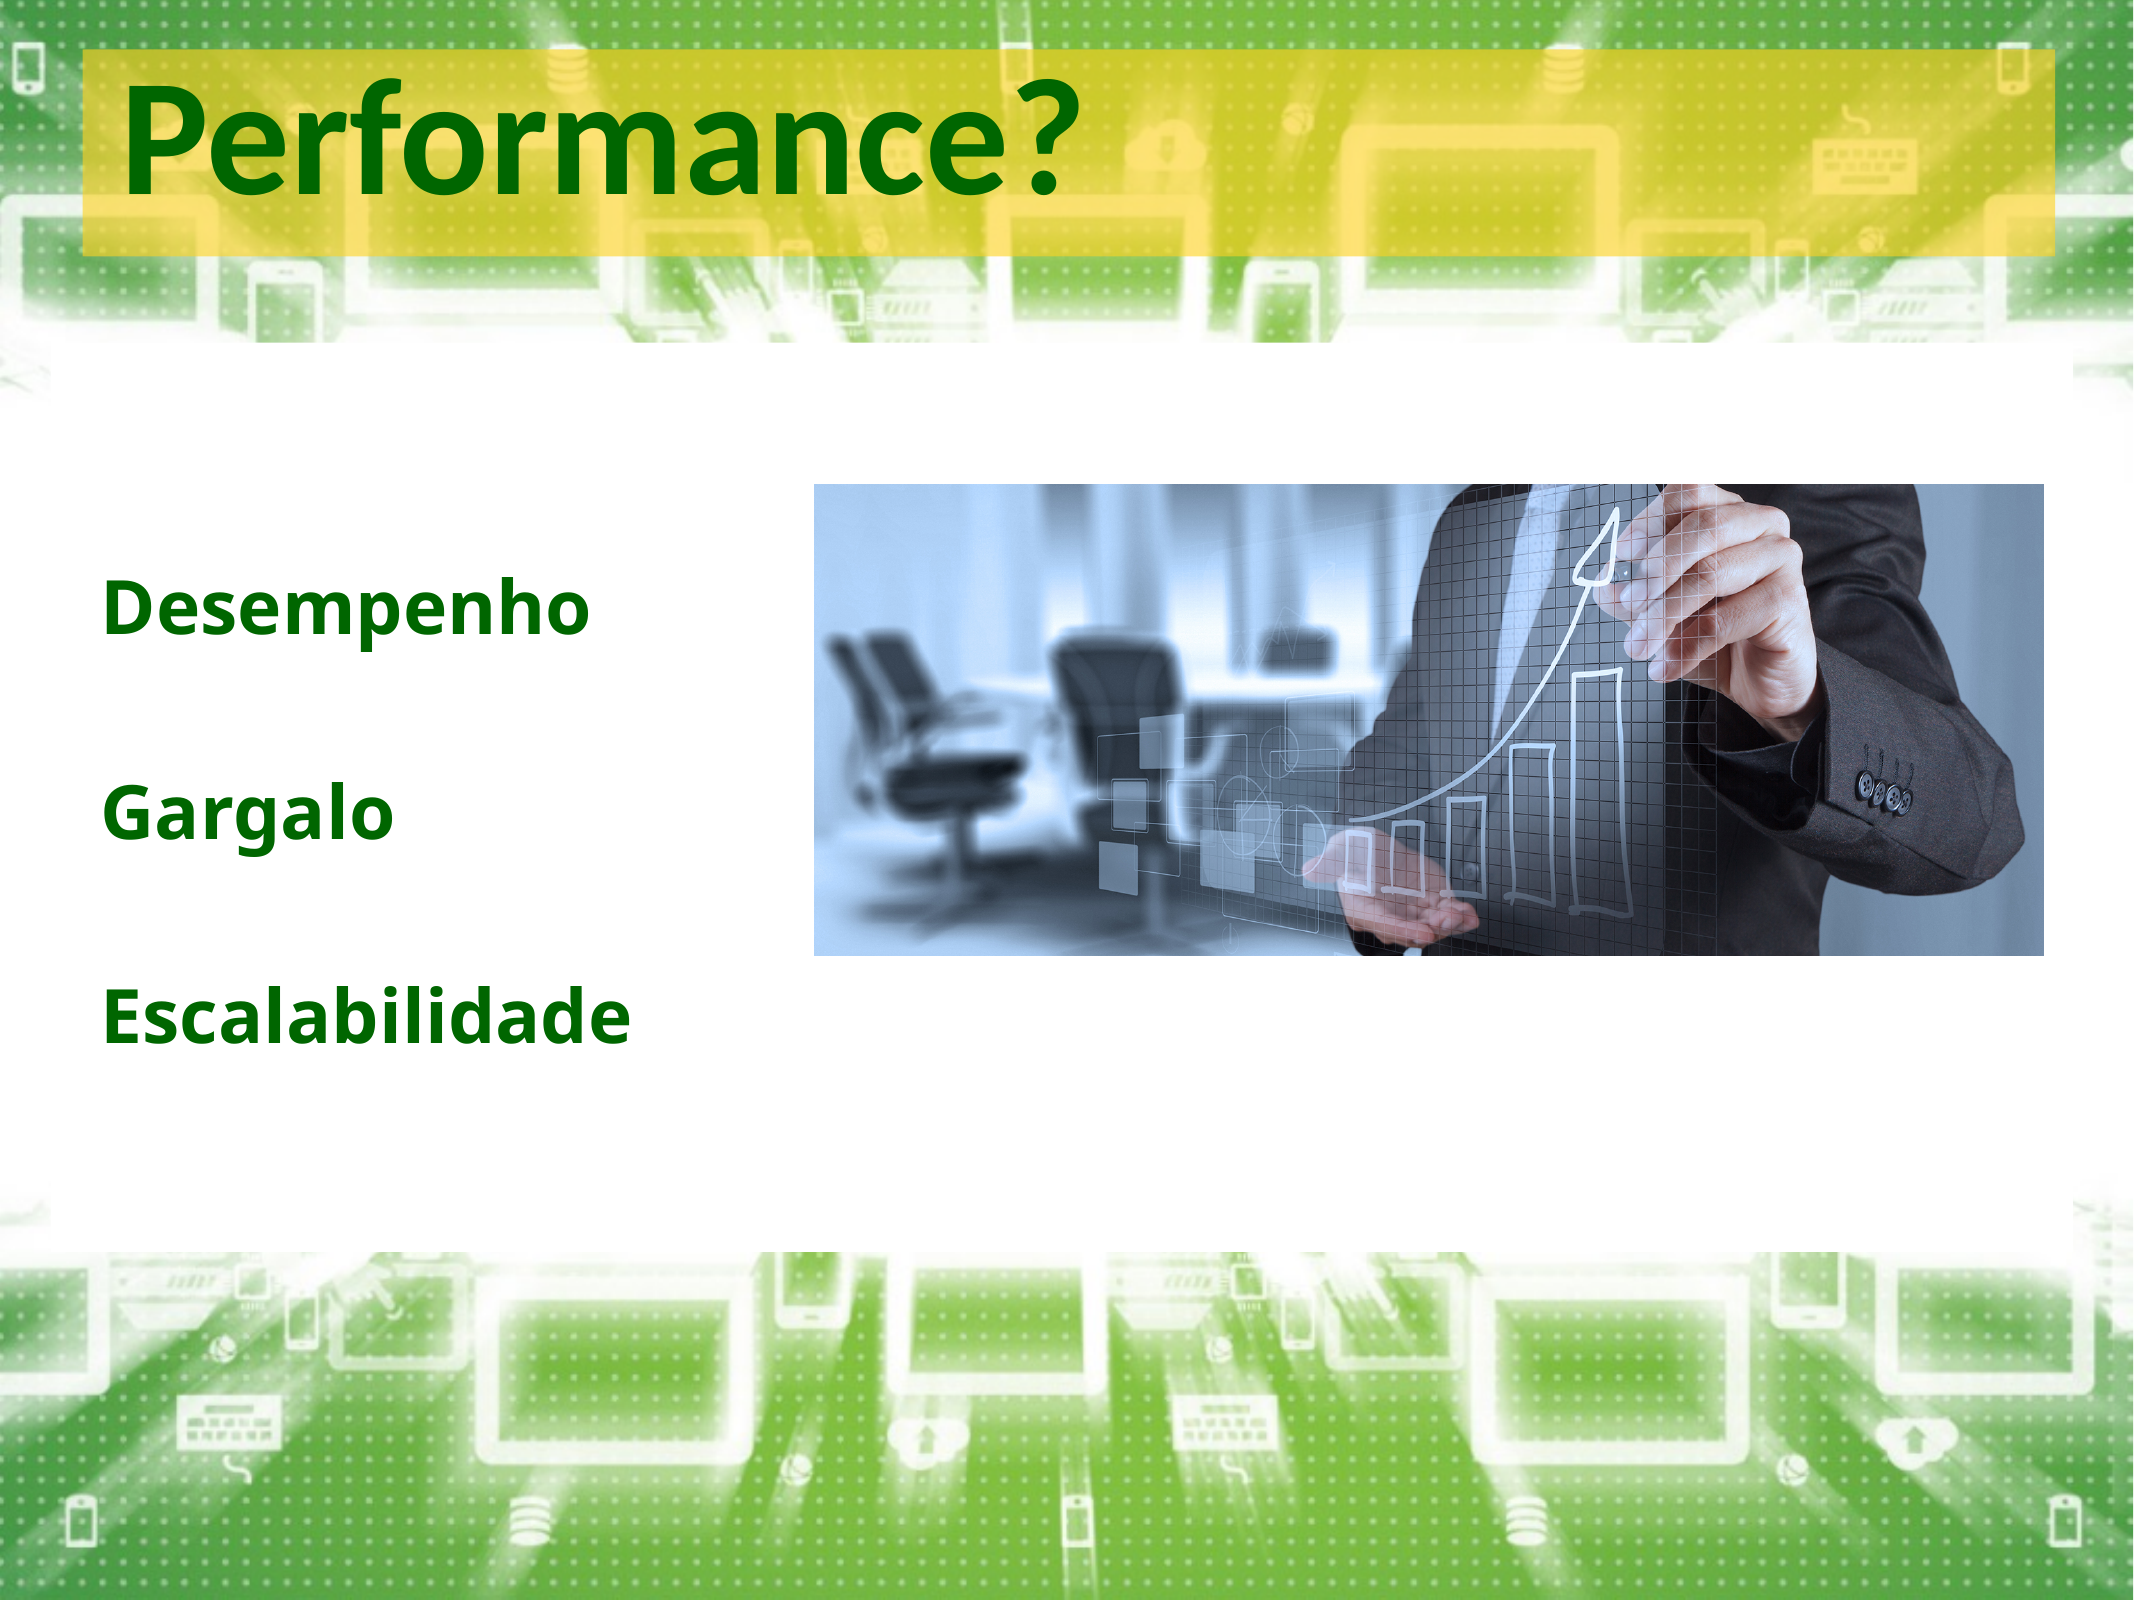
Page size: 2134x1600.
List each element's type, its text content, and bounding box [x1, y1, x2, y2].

title Performance? [82, 49, 2056, 257]
picture [0, 0, 2134, 1600]
text_box Desempenho Gargalo Escalabilidade [50, 342, 2073, 1252]
